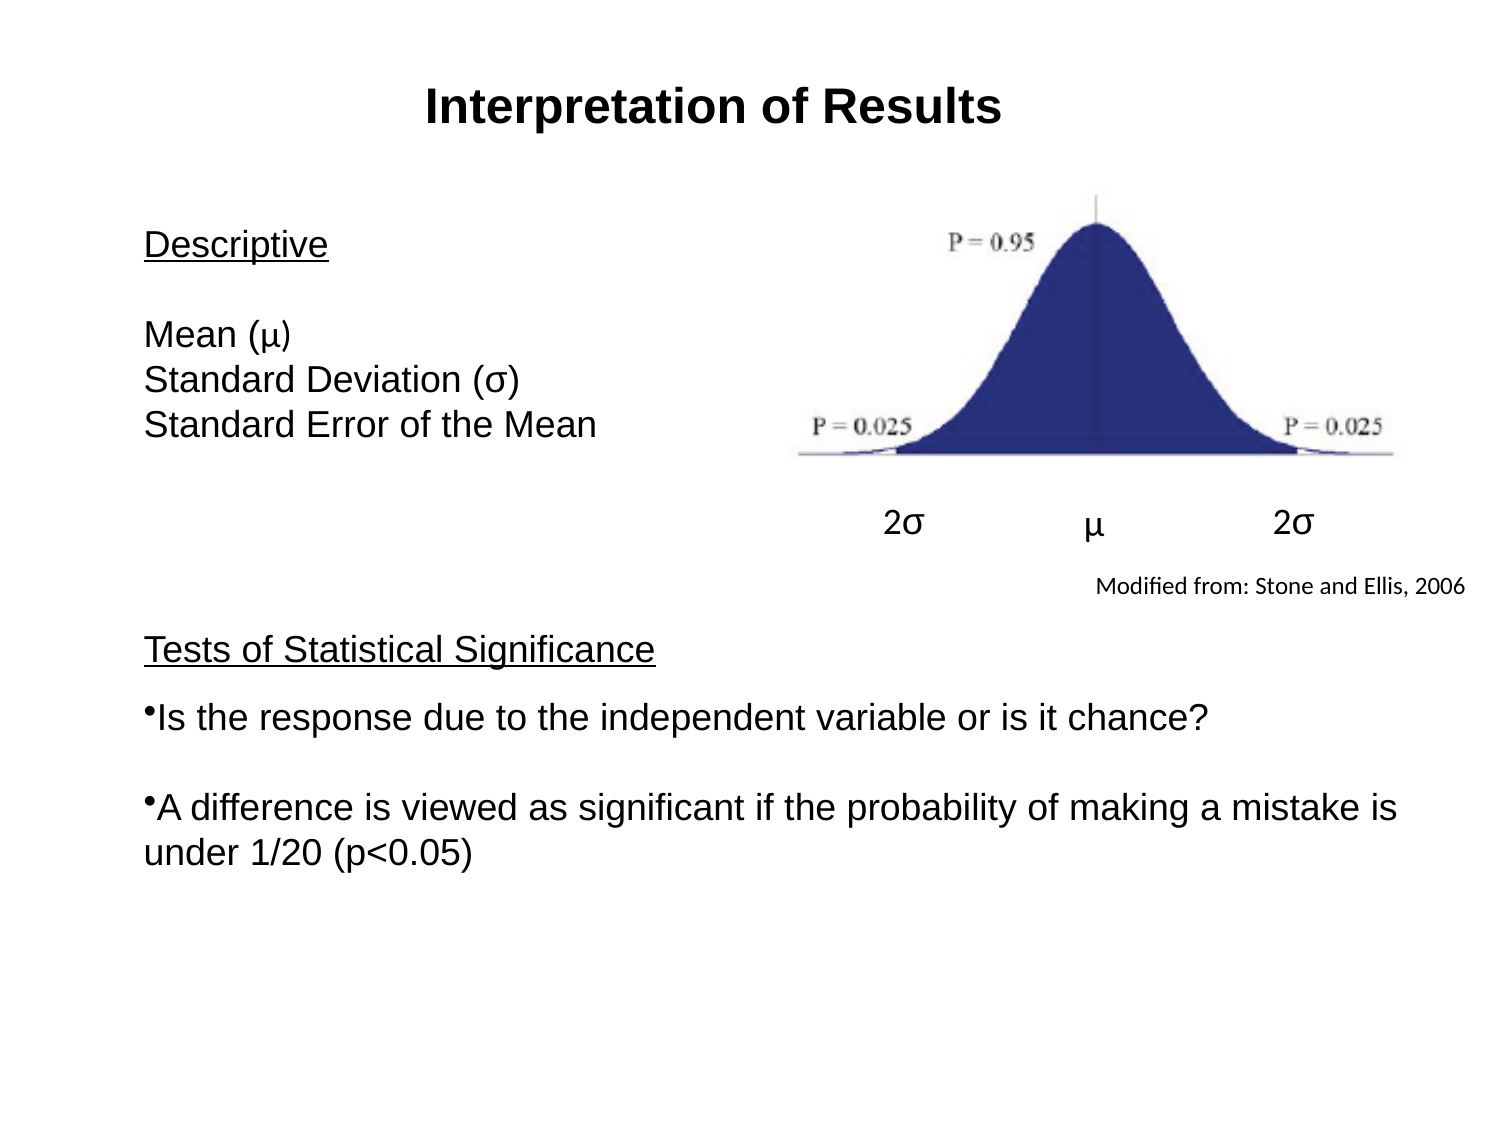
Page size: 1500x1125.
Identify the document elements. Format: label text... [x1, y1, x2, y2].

picture [757, 156, 1459, 475]
text_box Interpretation of Results [410, 66, 1019, 142]
text_box Modified from: Stone and Ellis, 2006 [1080, 562, 1500, 608]
text_box µ [1068, 491, 1128, 552]
text_box 2σ [868, 490, 951, 550]
text_box Descriptive Mean (µ) Standard Deviation (σ) Standard Error of the Mean Tests of Statistical Significance Is the response due to the independent variable or is it chance? A difference is viewed as significant if the probability of making a mistake is under 1/20 (p<0.05) [62, 212, 1459, 1125]
text_box 2σ [1257, 490, 1341, 550]
